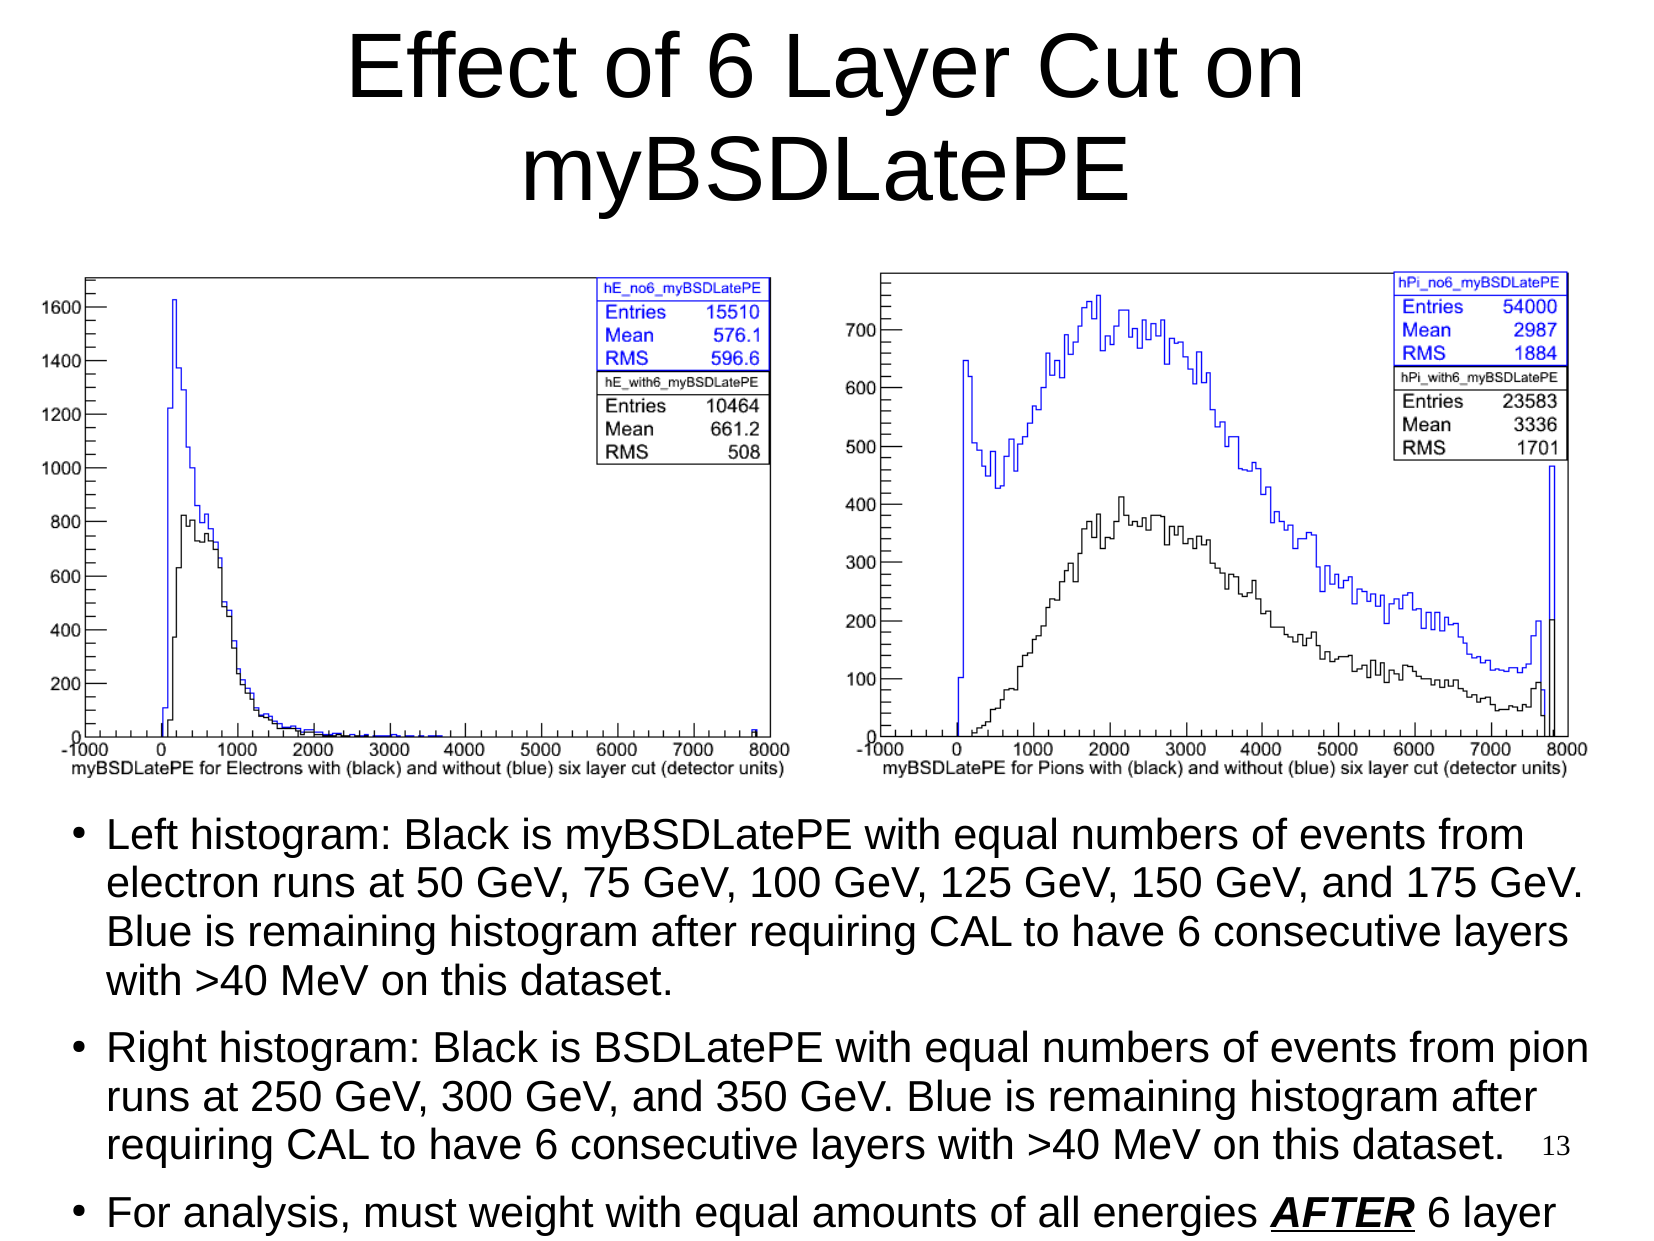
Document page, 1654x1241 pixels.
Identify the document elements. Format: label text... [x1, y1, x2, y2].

title Effect of 6 Layer Cut on myBSDLatePE [82, 13, 1571, 220]
list Left histogram: Black is myBSDLatePE with equal numbers of events from electron runs at 50 GeV, 75 GeV, 100 GeV, 125 GeV, 150 GeV, and 175 GeV. Blue is remaining histogram after requiring CAL to have 6 consecutive layers with >40 MeV on this dataset. Right histogram: Black is BSDLatePE with equal numbers of events from pion runs at 250 GeV, 300 GeV, and 350 GeV. Blue is remaining histogram after requiring CAL to have 6 consecutive layers with >40 MeV on this dataset. For analysis, must weight with equal amounts of all energies AFTER 6 layer cut [60, 810, 1591, 1241]
picture [0, 215, 1654, 796]
